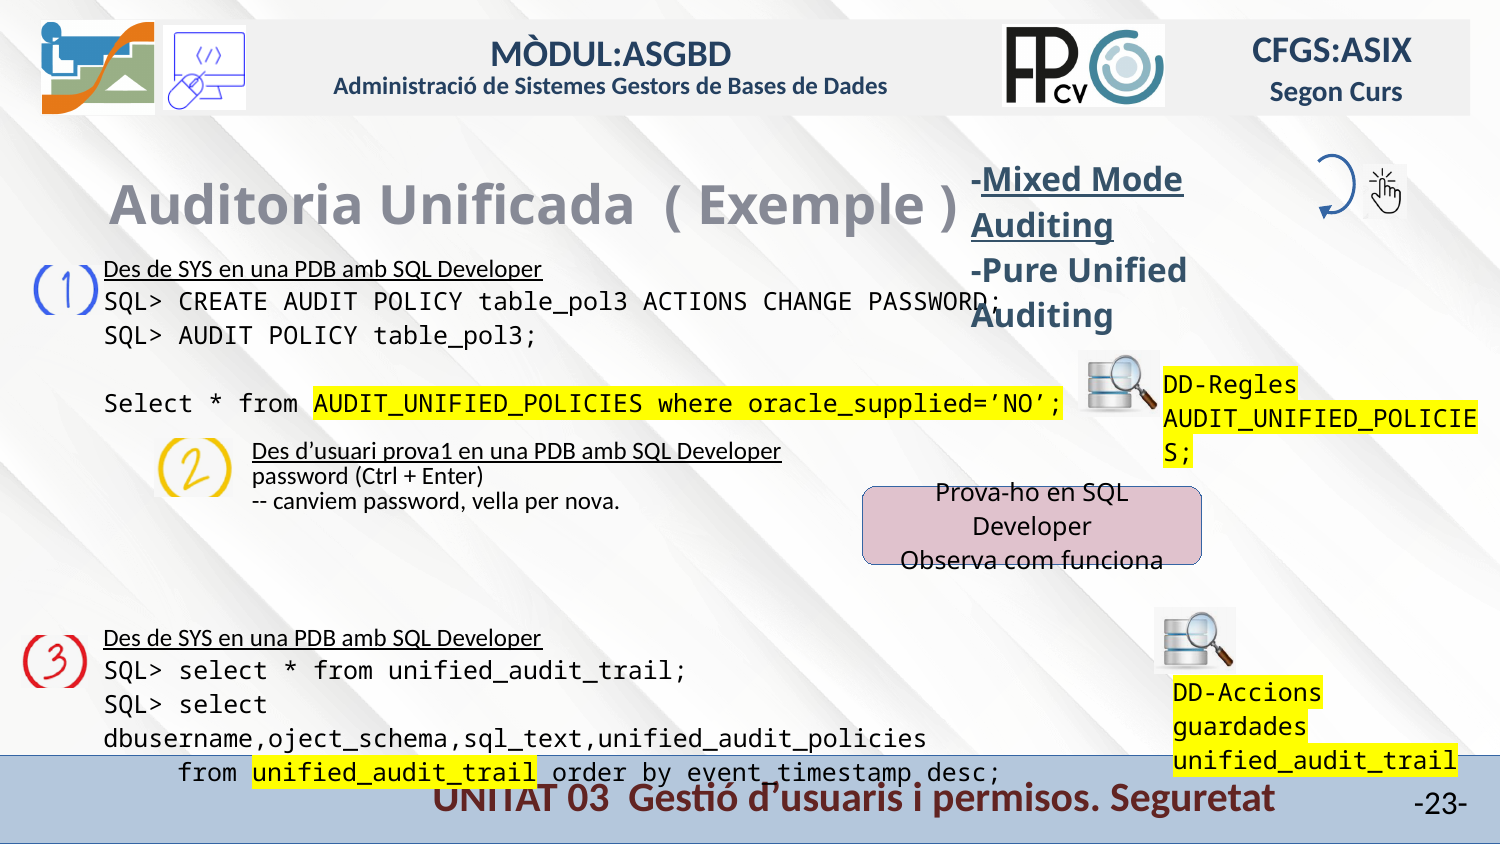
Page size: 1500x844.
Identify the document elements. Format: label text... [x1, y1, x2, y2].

text_box DD-Accions guardades unified_audit_trail [1158, 667, 1485, 732]
text_box Des d’usuari prova1 en una PDB amb SQL Developer password (Ctrl + Enter) -- canviem password, vella per nova. [237, 433, 1094, 541]
text_box -Mixed Mode Auditing -Pure Unified Auditing [955, 148, 1337, 231]
text_box Des de SYS en una PDB amb SQL Developer SQL> CREATE AUDIT POLICY table_pol3 ACTIONS CHANGE PASSWORD; SQL> AUDIT POLICY table_pol3; Select * from AUDIT_UNIFIED_POLICIES where oracle_supplied=’NO’; [88, 251, 1349, 391]
picture [0, 0, 1500, 755]
text_box Des de SYS en una PDB amb SQL Developer SQL> select * from unified_audit_trail; SQL> select dbusername,oject_schema,sql_text,unified_audit_policies from unified_audit_trail order by event_timestamp desc; [88, 620, 1082, 810]
title Auditoria Unificada ( Exemple ) [109, 170, 966, 251]
text_box Prova-ho en SQL Developer Observa com funciona [862, 486, 1202, 565]
text_box DD-Regles AUDIT_UNIFIED_POLICIES; [1148, 358, 1498, 429]
